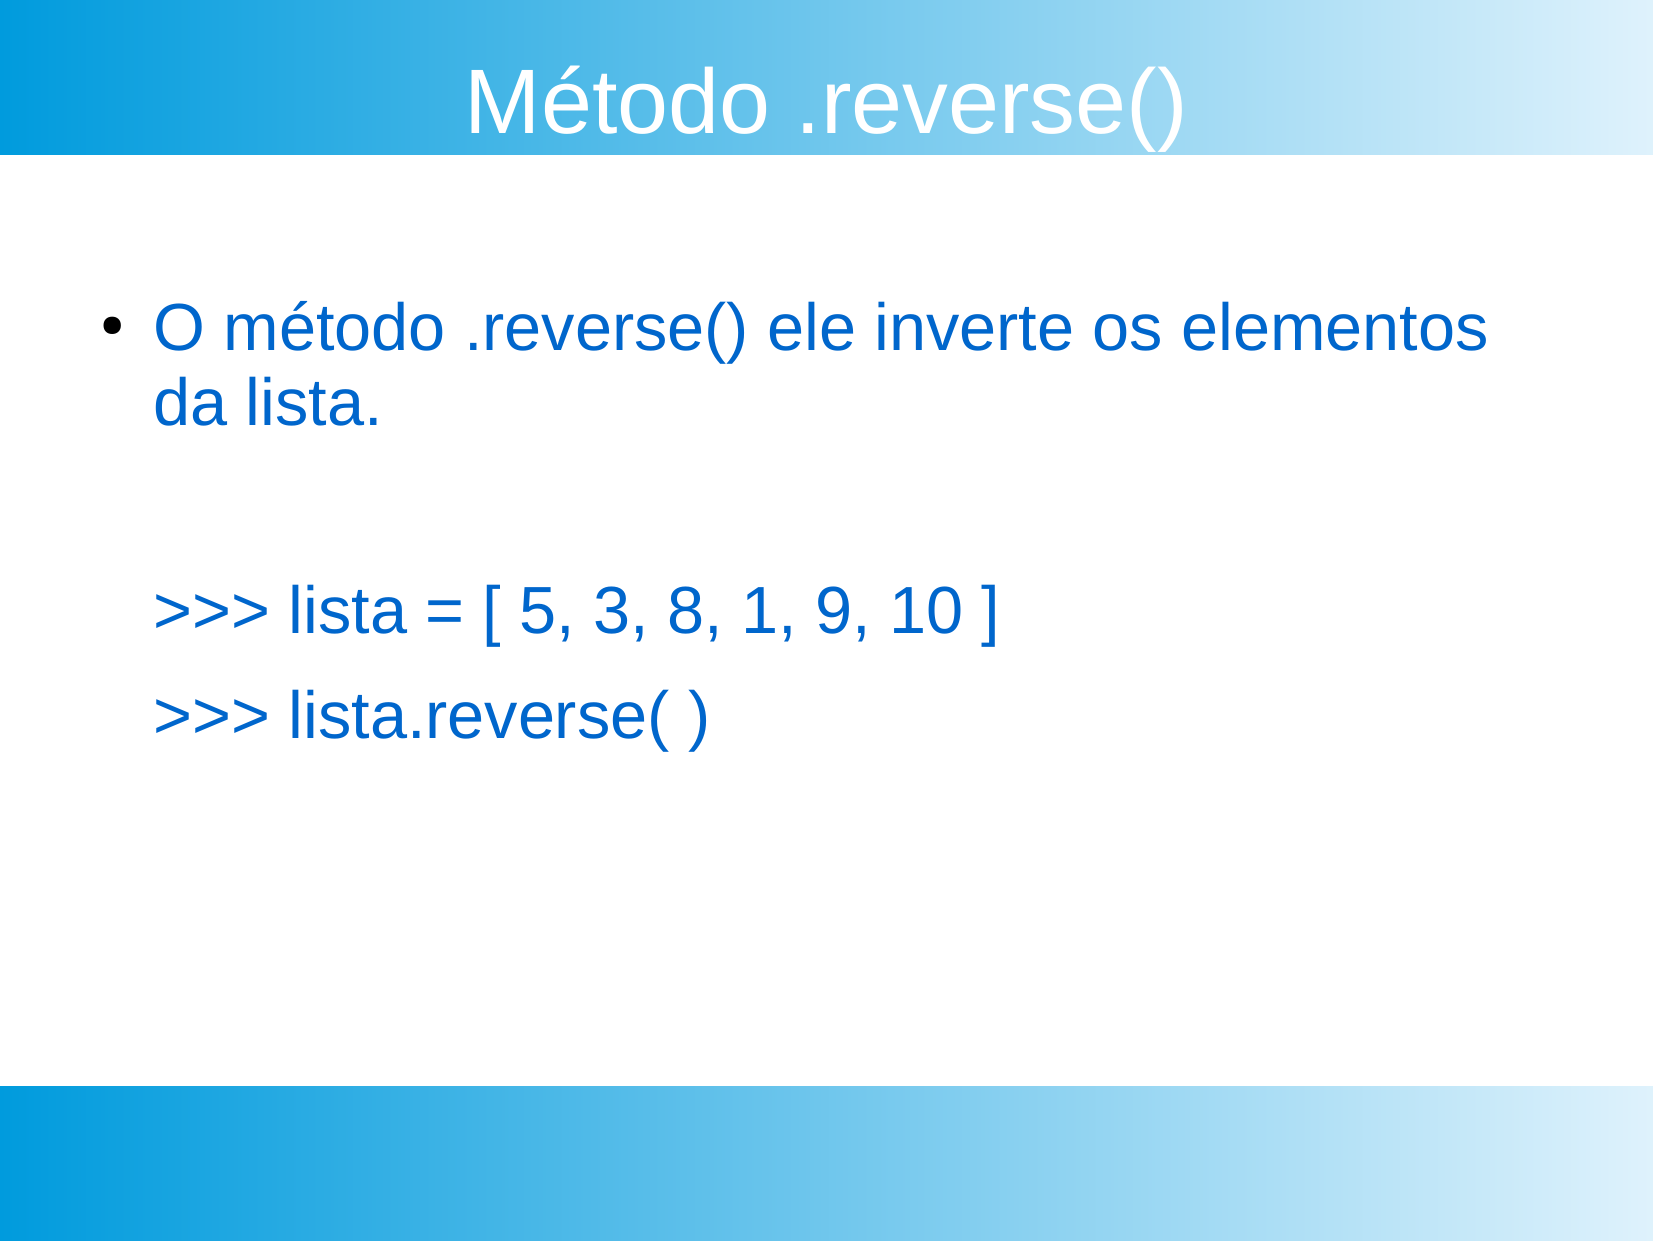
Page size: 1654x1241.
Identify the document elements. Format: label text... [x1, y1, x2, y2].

title Método .reverse() [82, 49, 1571, 155]
list O método .reverse() ele inverte os elementos da lista. >>> lista = [ 5, 3, 8, 1, 9, 10 ] >>> lista.reverse( ) [82, 290, 1571, 1010]
